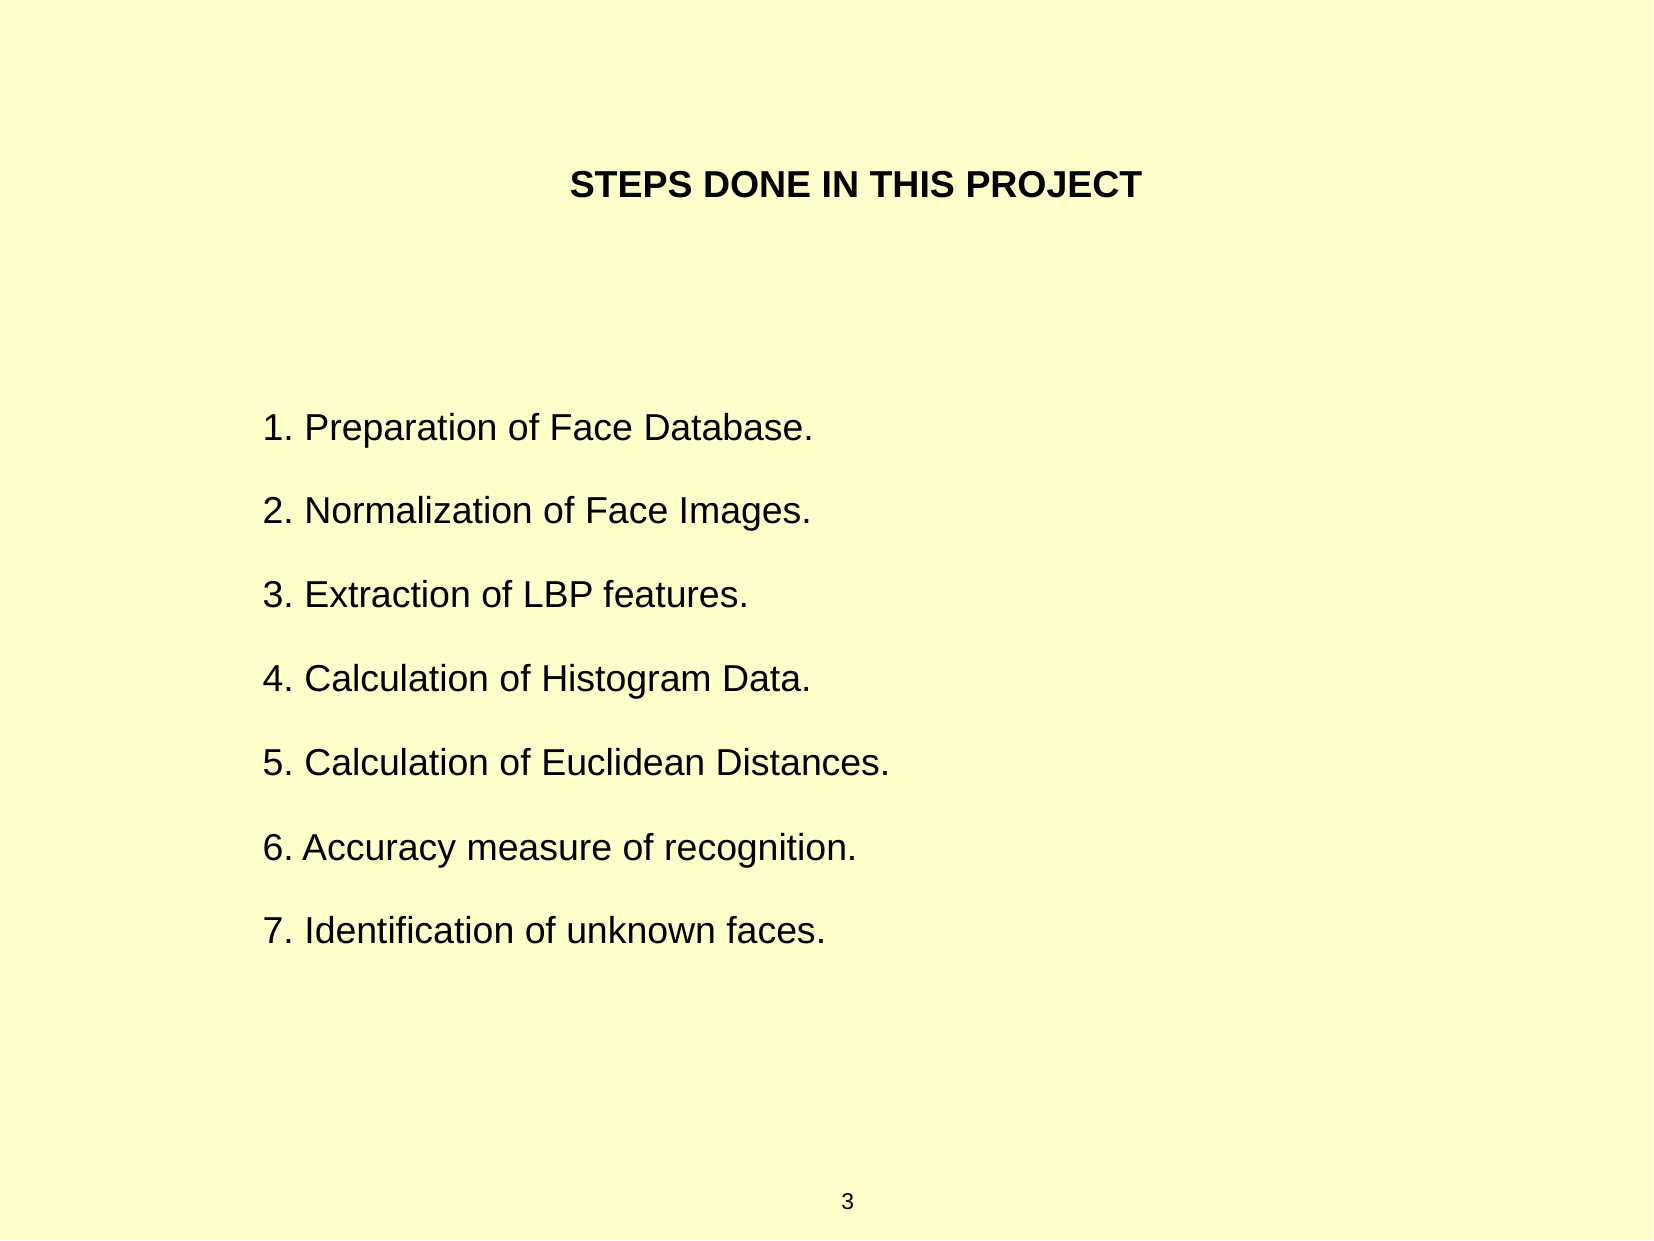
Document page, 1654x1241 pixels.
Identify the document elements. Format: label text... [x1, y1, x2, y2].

text_box STEPS DONE IN THIS PROJECT [555, 155, 1394, 213]
text_box 1. Preparation of Face Database. 2. Normalization of Face Images. 3. Extraction of LBP features. 4. Calculation of Histogram Data. 5. Calculation of Euclidean Distances. 6. Accuracy measure of recognition. 7. Identification of unknown faces. [248, 398, 1217, 1044]
text_box 3 [826, 1181, 886, 1222]
